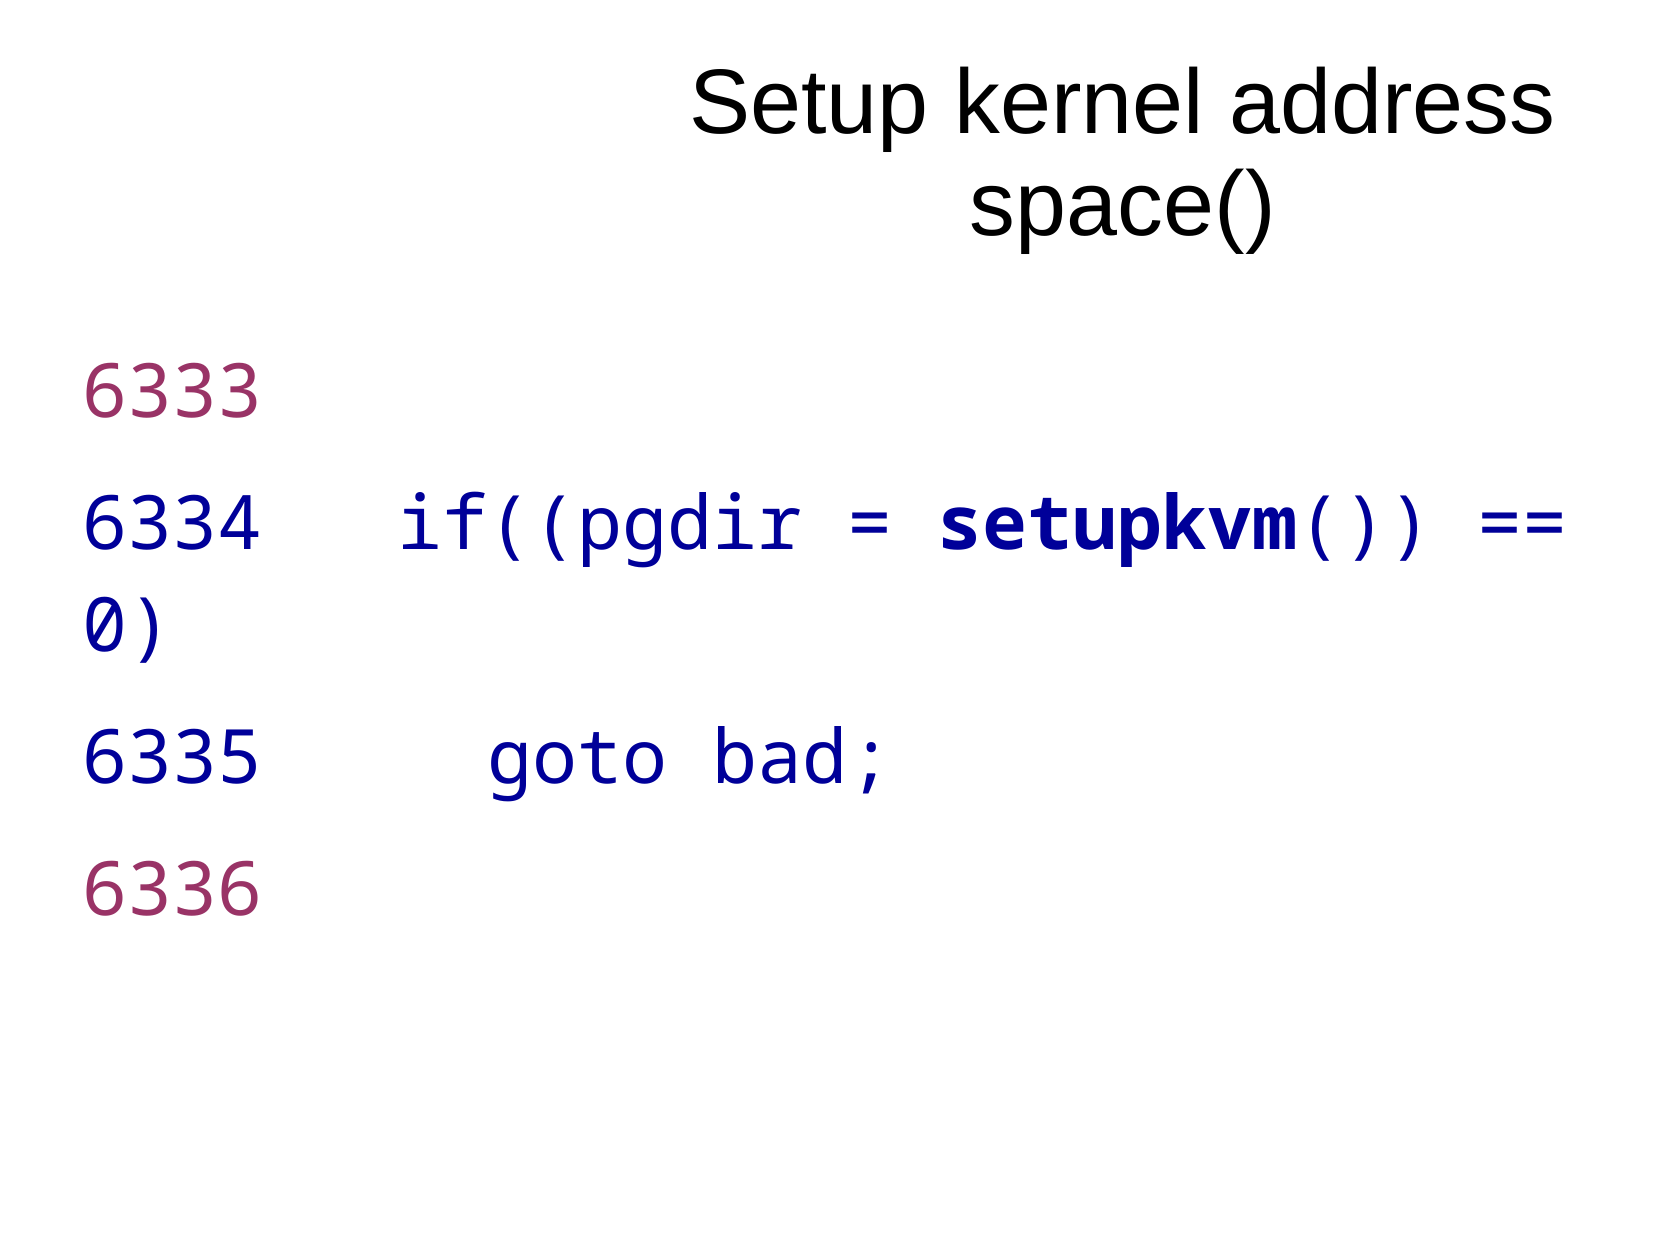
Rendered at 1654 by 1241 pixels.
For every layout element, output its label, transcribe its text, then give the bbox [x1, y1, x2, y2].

list 6333 6334 if((pgdir = setupkvm()) == 0) 6335 goto bad; 6336 [82, 337, 1571, 1163]
title Setup kernel address space() [675, 49, 1571, 257]
